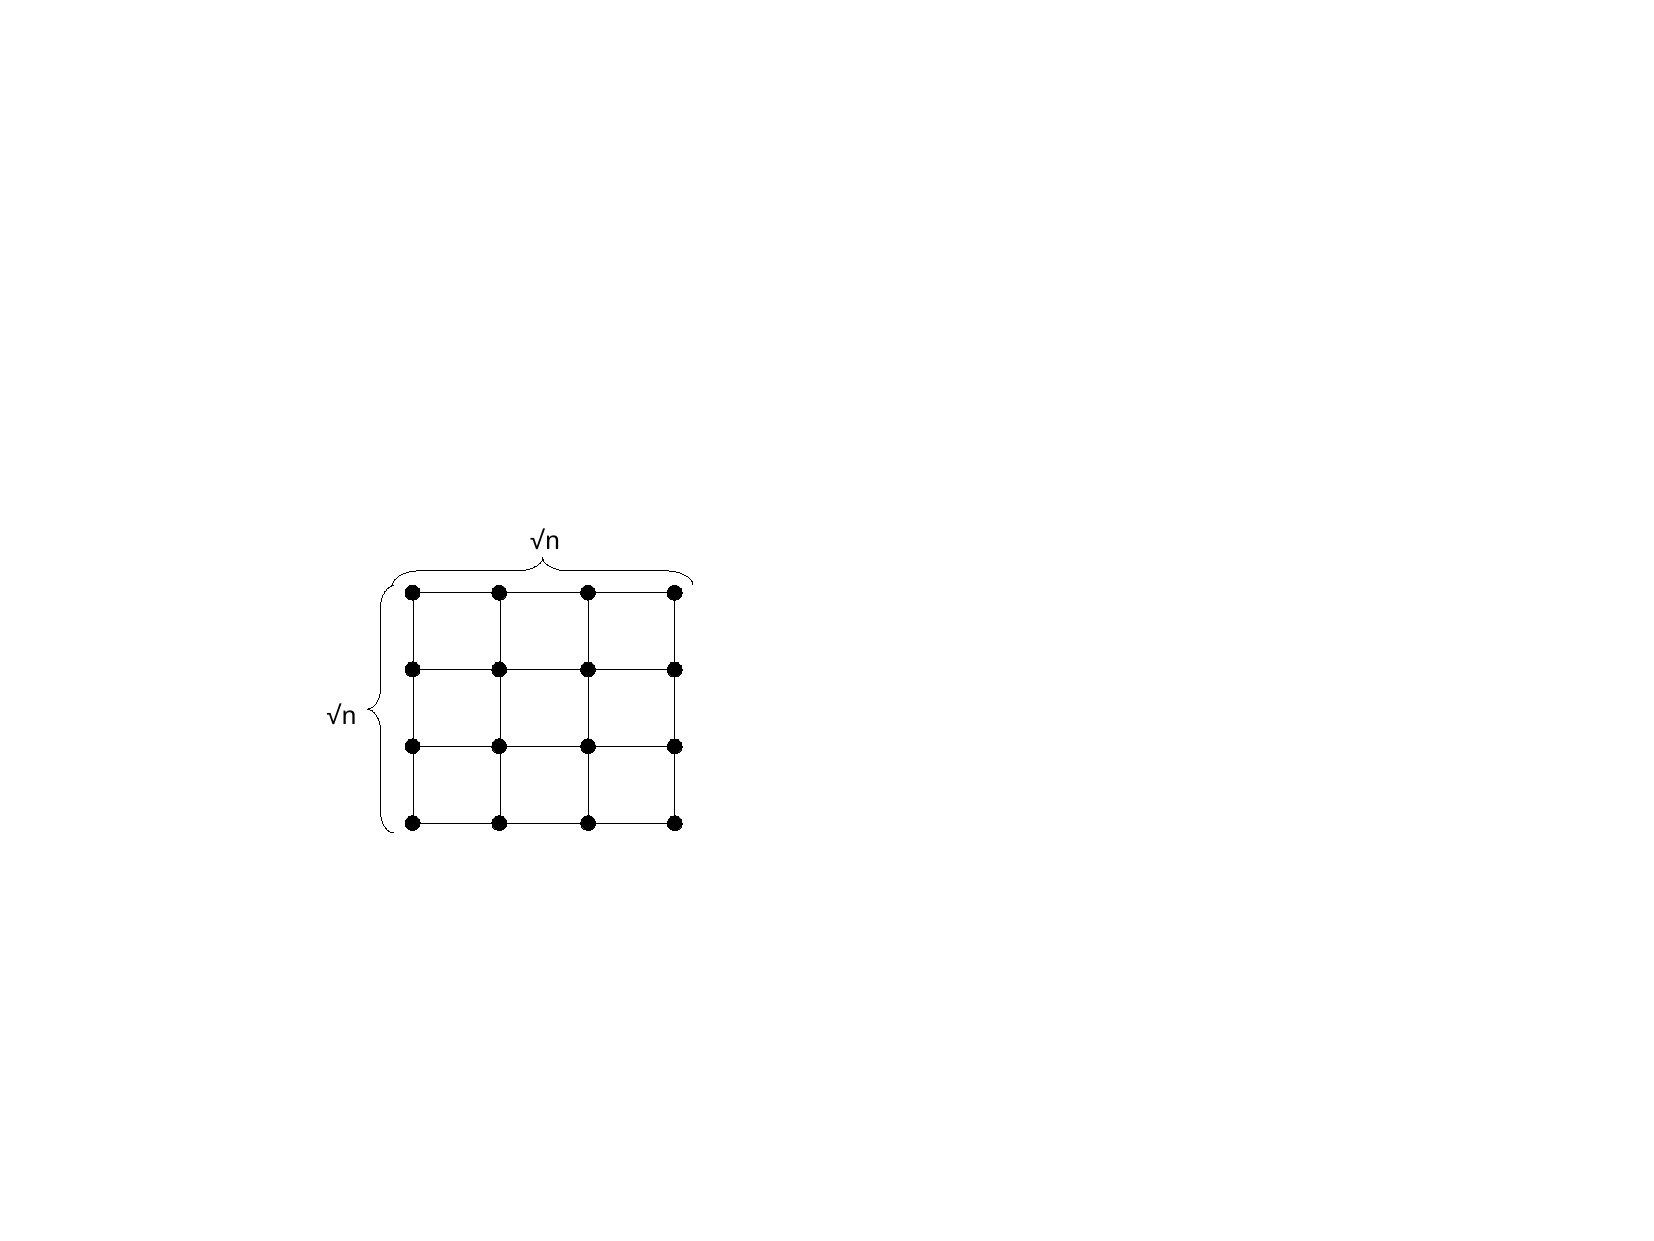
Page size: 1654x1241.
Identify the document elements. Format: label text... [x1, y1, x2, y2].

text_box [405, 738, 413, 754]
text_box [405, 661, 413, 677]
text_box [491, 593, 507, 601]
text_box [667, 585, 683, 601]
text_box [589, 815, 596, 823]
text_box [589, 747, 596, 754]
text_box [491, 738, 500, 746]
text_box [580, 824, 596, 831]
text_box [667, 670, 674, 677]
text_box [501, 662, 507, 669]
text_box [589, 670, 596, 677]
text_box √n [311, 690, 413, 736]
text_box [580, 593, 596, 601]
text_box √n [515, 515, 624, 561]
text_box [501, 815, 507, 823]
text_box [580, 670, 588, 677]
text_box [405, 815, 421, 831]
text_box [675, 738, 683, 754]
text_box [667, 815, 674, 823]
text_box [580, 738, 588, 746]
text_box [580, 815, 588, 823]
text_box [501, 739, 507, 746]
text_box [667, 815, 683, 831]
text_box √n [414, 690, 421, 736]
text_box [491, 585, 507, 592]
text_box [589, 738, 596, 746]
text_box [580, 585, 596, 592]
text_box [491, 815, 500, 823]
text_box [491, 670, 500, 677]
text_box [491, 747, 500, 754]
text_box [501, 670, 507, 677]
text_box [589, 662, 596, 669]
text_box [667, 747, 674, 754]
text_box [405, 585, 420, 601]
text_box [414, 738, 421, 754]
text_box [580, 661, 588, 669]
text_box [491, 661, 500, 669]
text_box [492, 824, 507, 831]
text_box [414, 662, 421, 677]
text_box [667, 662, 674, 669]
text_box [675, 662, 683, 677]
text_box [580, 747, 588, 754]
text_box [667, 738, 674, 746]
text_box [501, 747, 507, 754]
